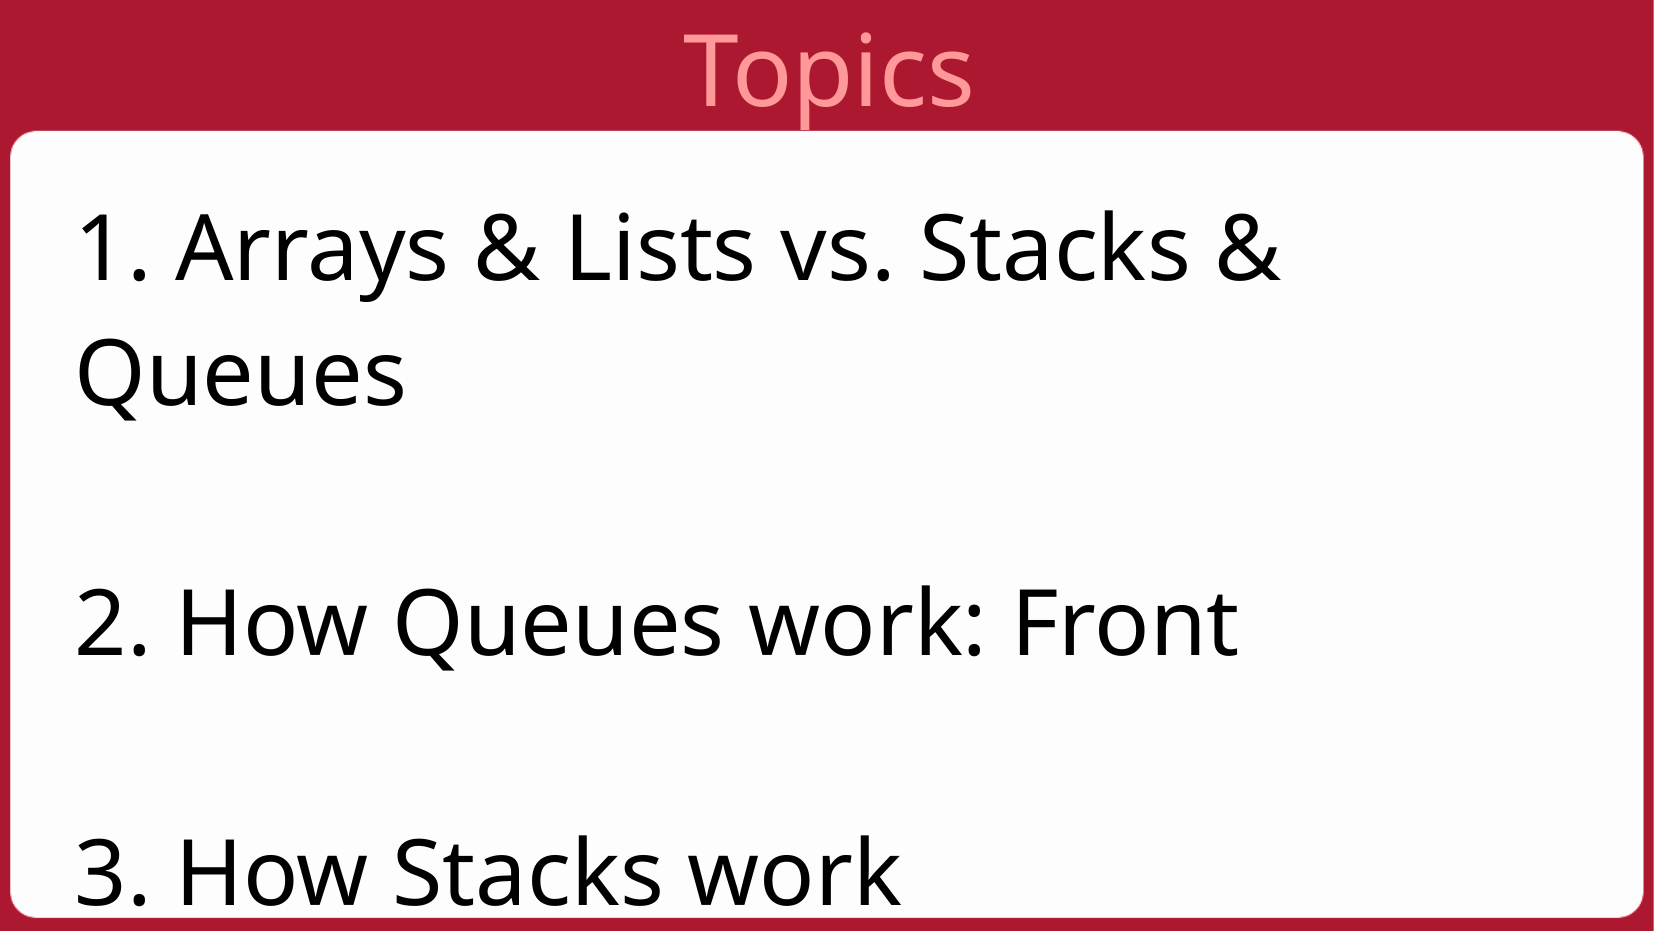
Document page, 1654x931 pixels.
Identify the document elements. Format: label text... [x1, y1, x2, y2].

picture [0, 0, 1654, 931]
text_box 1. Arrays & Lists vs. Stacks & Queues 2. How Queues work: Front 3. How Stacks work [74, 182, 1601, 879]
title Topics [85, 3, 1574, 131]
